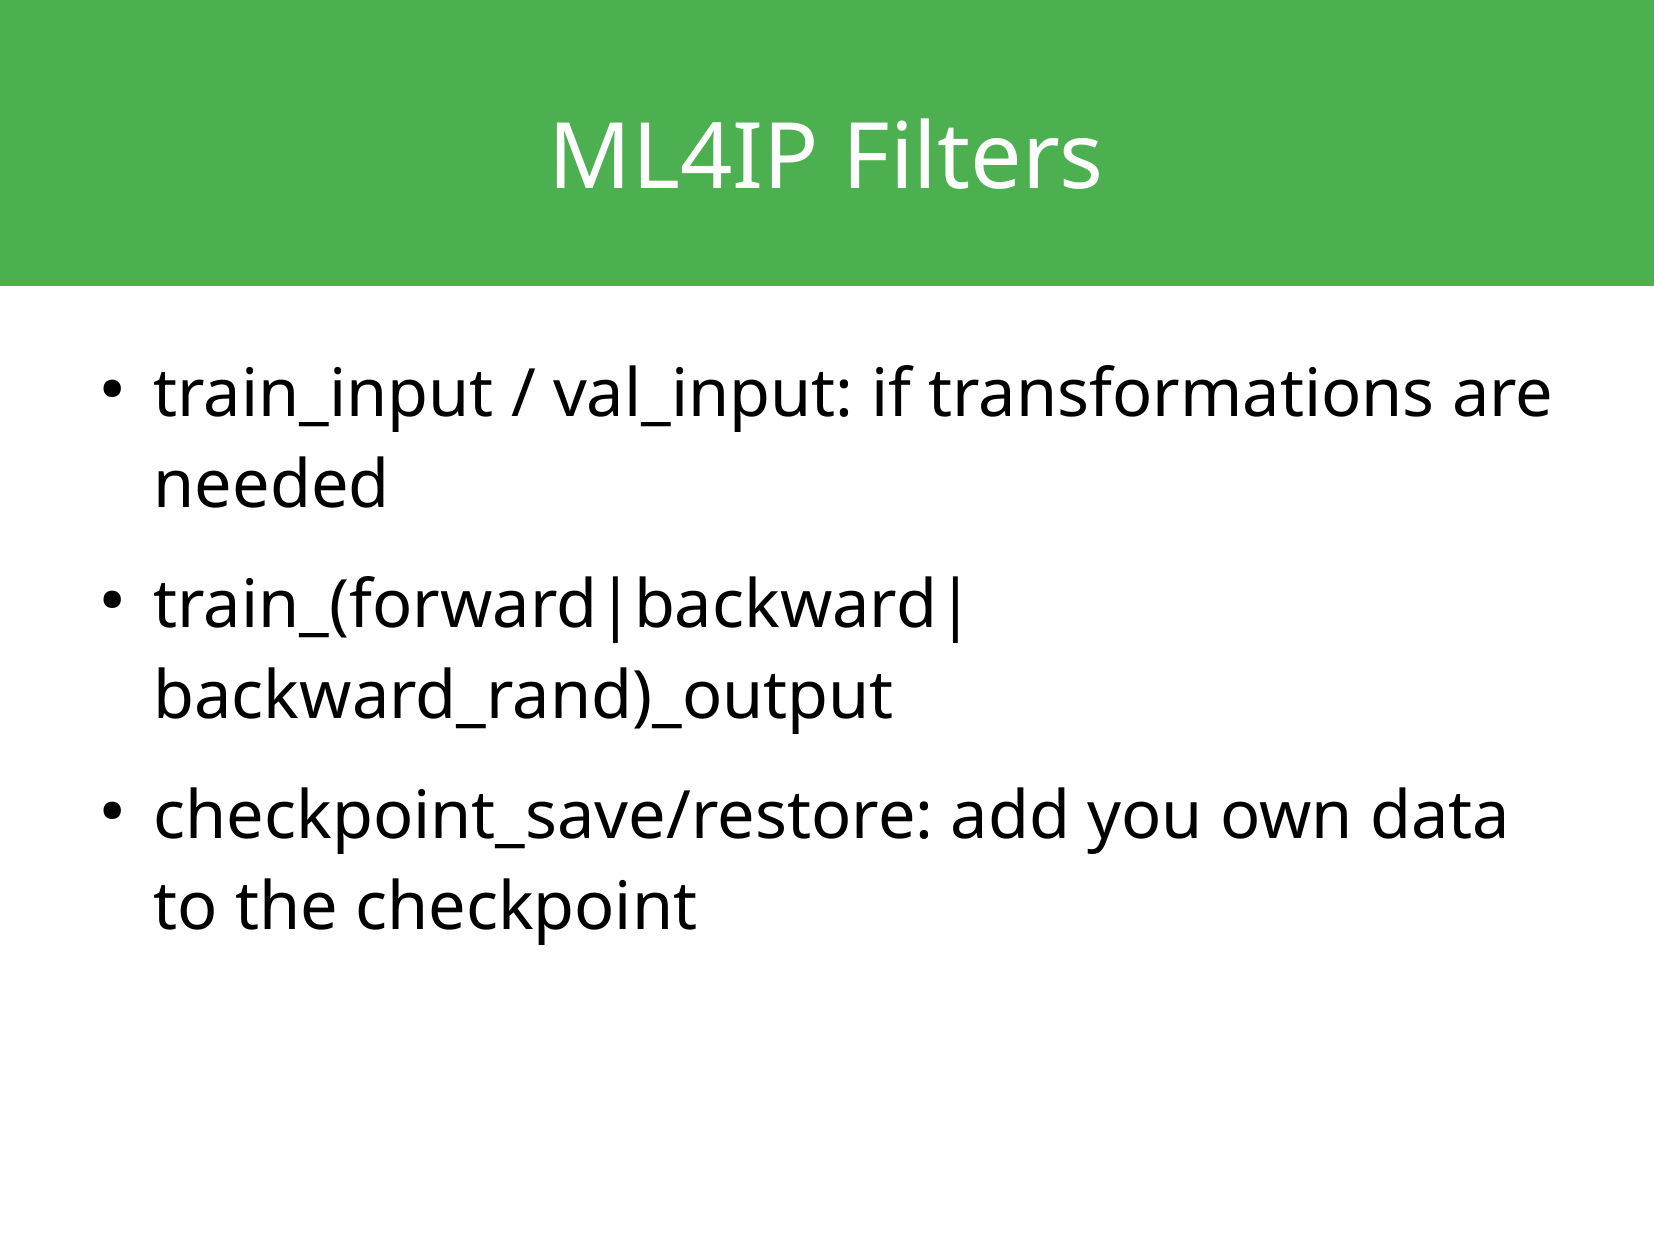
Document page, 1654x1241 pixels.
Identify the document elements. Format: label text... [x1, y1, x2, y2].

title ML4IP Filters [82, 49, 1571, 257]
list train_input / val_input: if transformations are needed train_(forward|backward|backward_rand)_output checkpoint_save/restore: add you own data to the checkpoint [82, 345, 1571, 1201]
